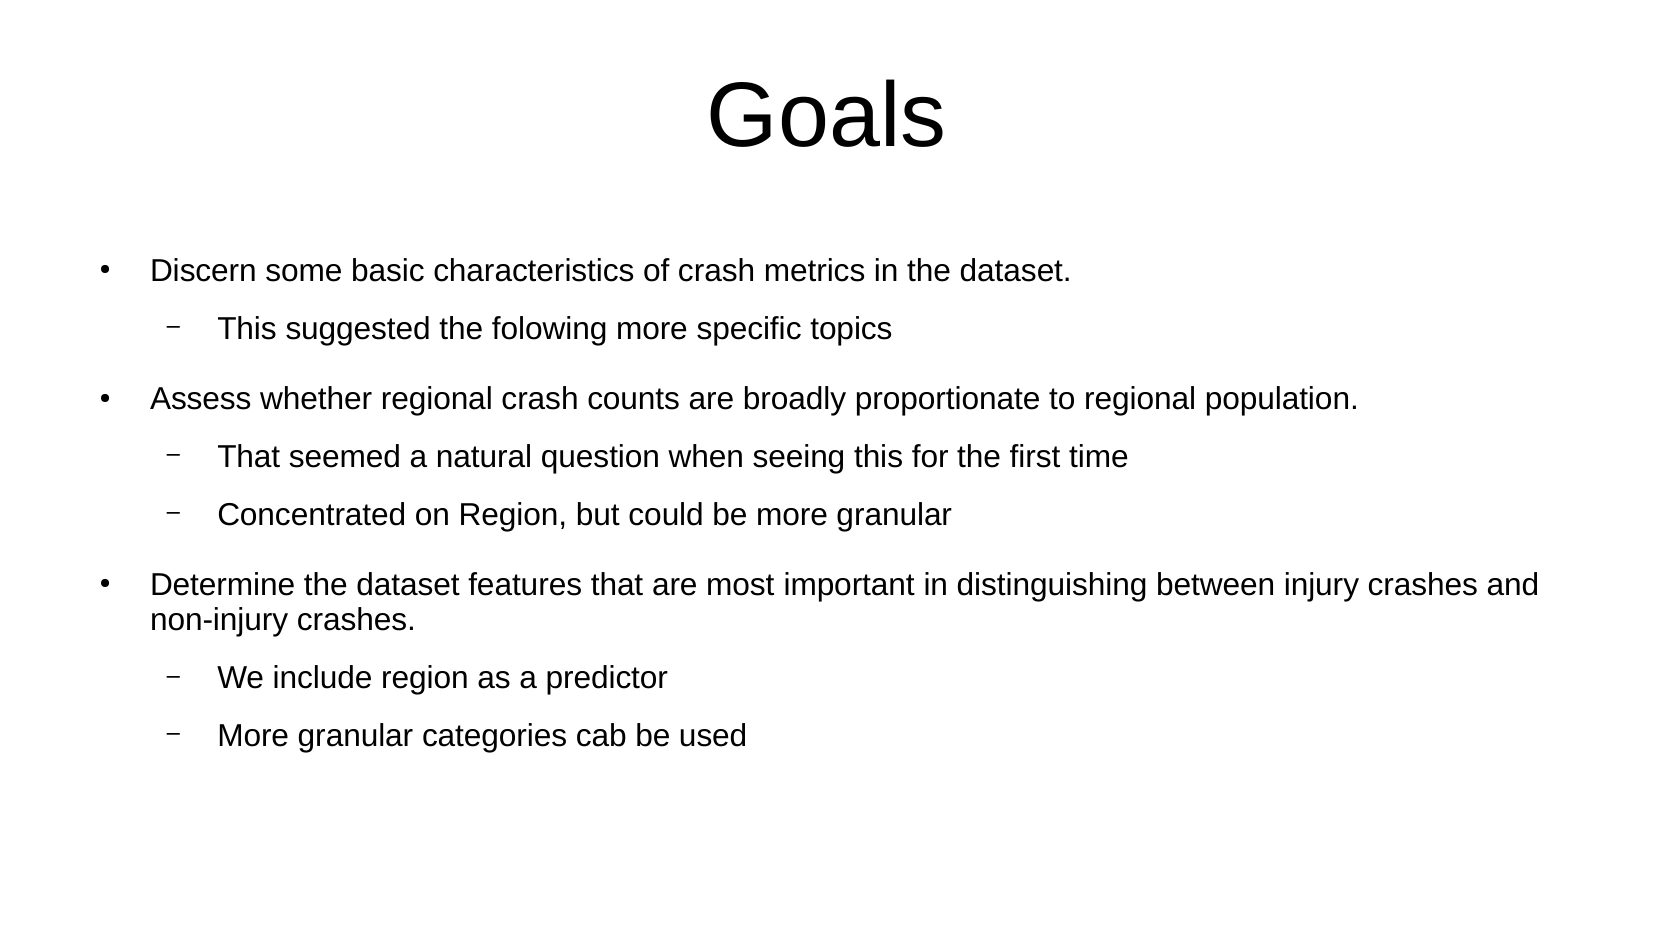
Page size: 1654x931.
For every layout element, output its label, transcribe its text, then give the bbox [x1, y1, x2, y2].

list Discern some basic characteristics of crash metrics in the dataset. This suggested the folowing more specific topics Assess whether regional crash counts are broadly proportionate to regional population. That seemed a natural question when seeing this for the first time Concentrated on Region, but could be more granular Determine the dataset features that are most important in distinguishing between injury crashes and non-injury crashes. We include region as a predictor More granular categories cab be used [82, 217, 1571, 758]
title Goals [82, 37, 1571, 193]
